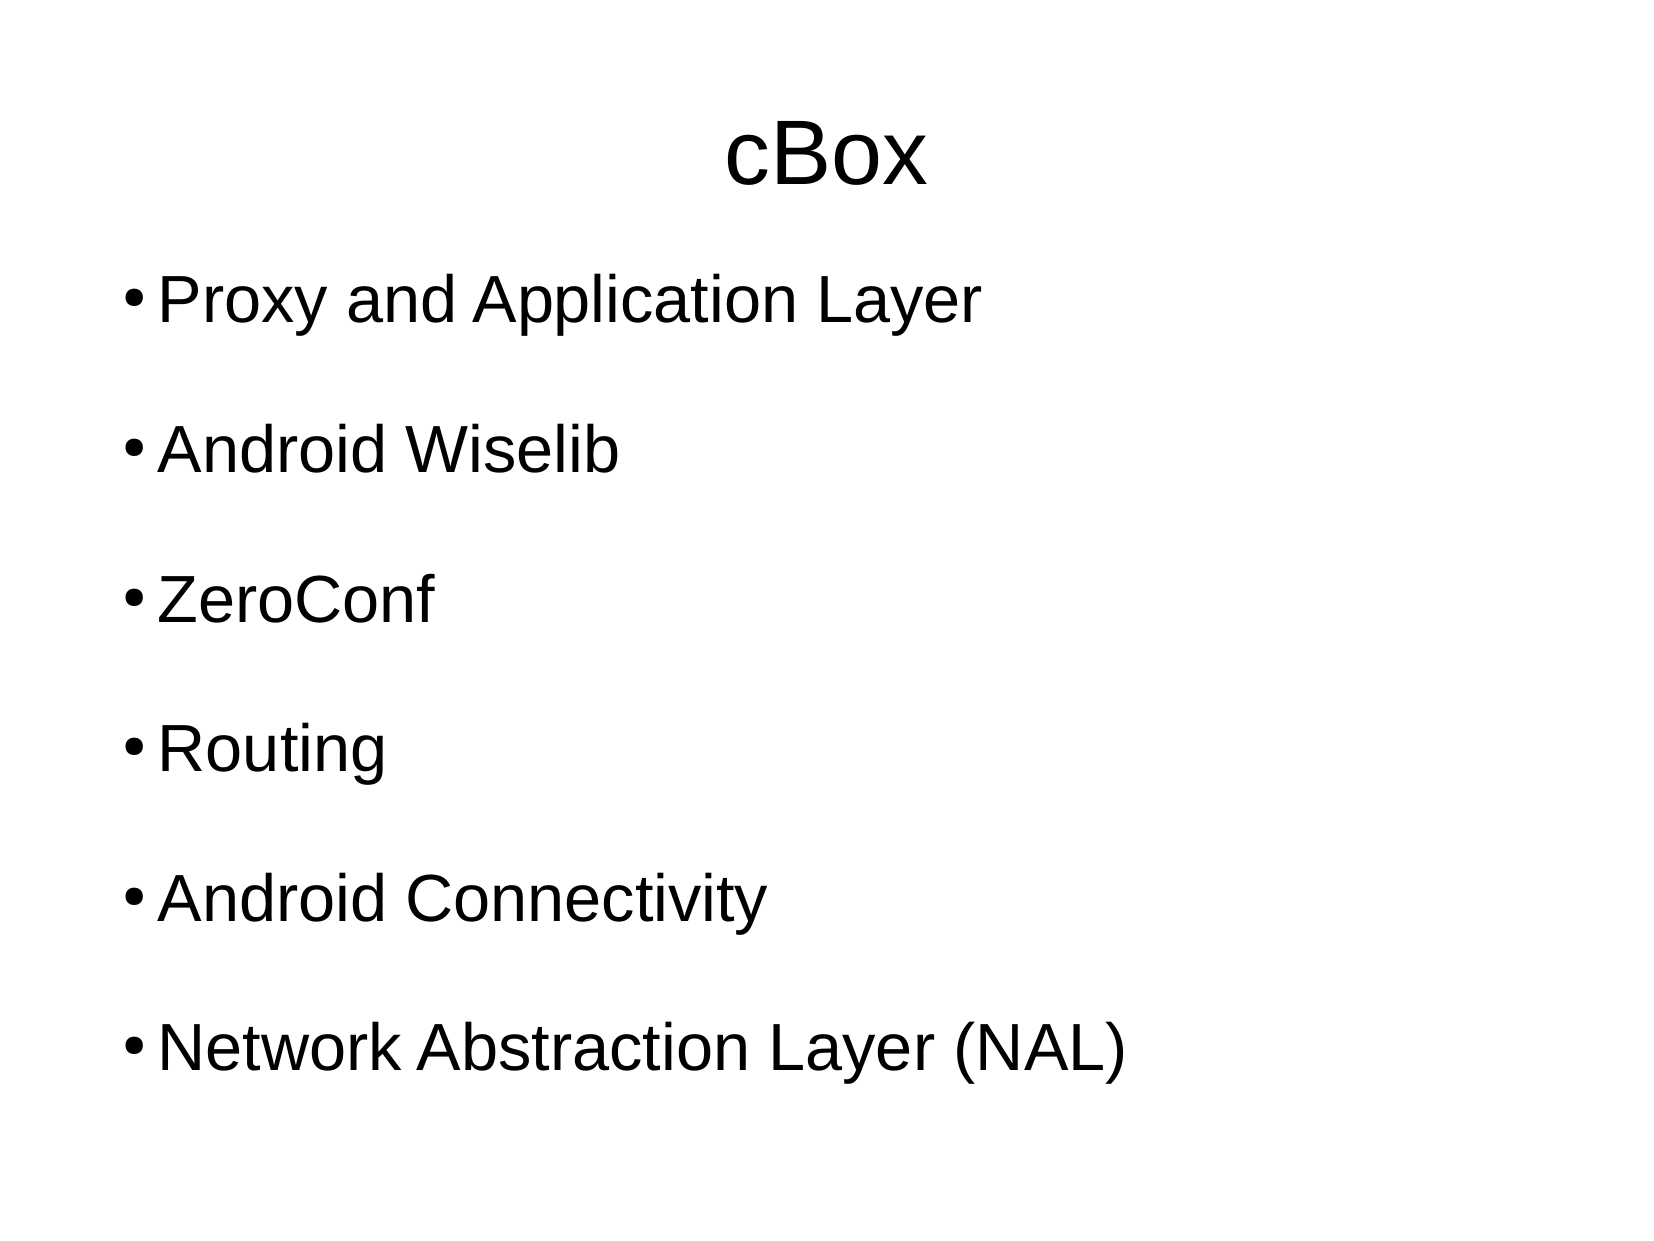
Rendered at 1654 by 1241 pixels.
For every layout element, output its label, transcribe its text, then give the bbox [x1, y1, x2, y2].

subtitle Proxy and Application Layer Android Wiselib ZeroConf Routing Android Connectivity Network Abstraction Layer (NAL) [86, 262, 1576, 1160]
title cBox [82, 49, 1571, 257]
